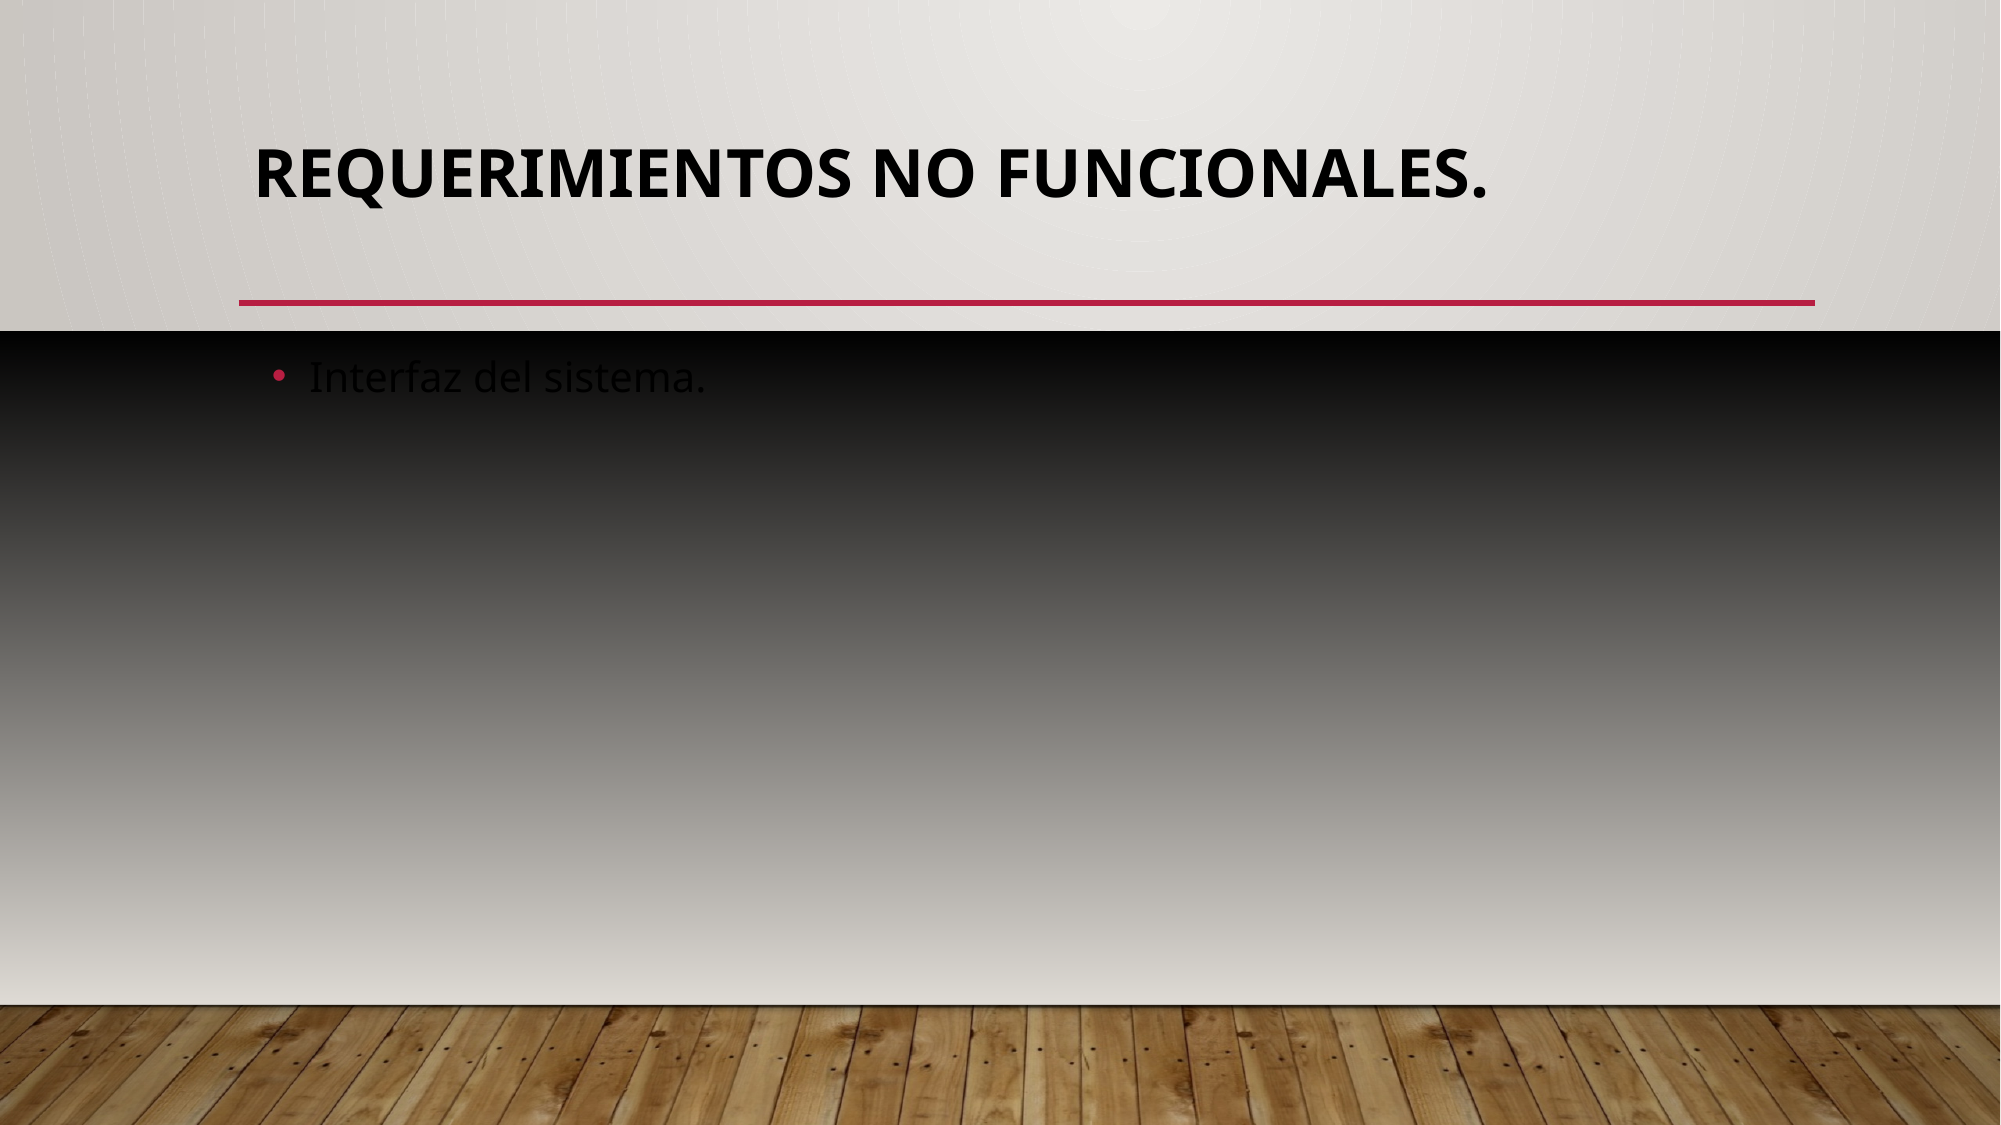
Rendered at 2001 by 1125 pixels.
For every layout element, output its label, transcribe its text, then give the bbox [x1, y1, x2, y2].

list Interfaz del sistema. [256, 333, 1833, 900]
title Requerimientos No Funcionales. [238, 131, 1814, 305]
